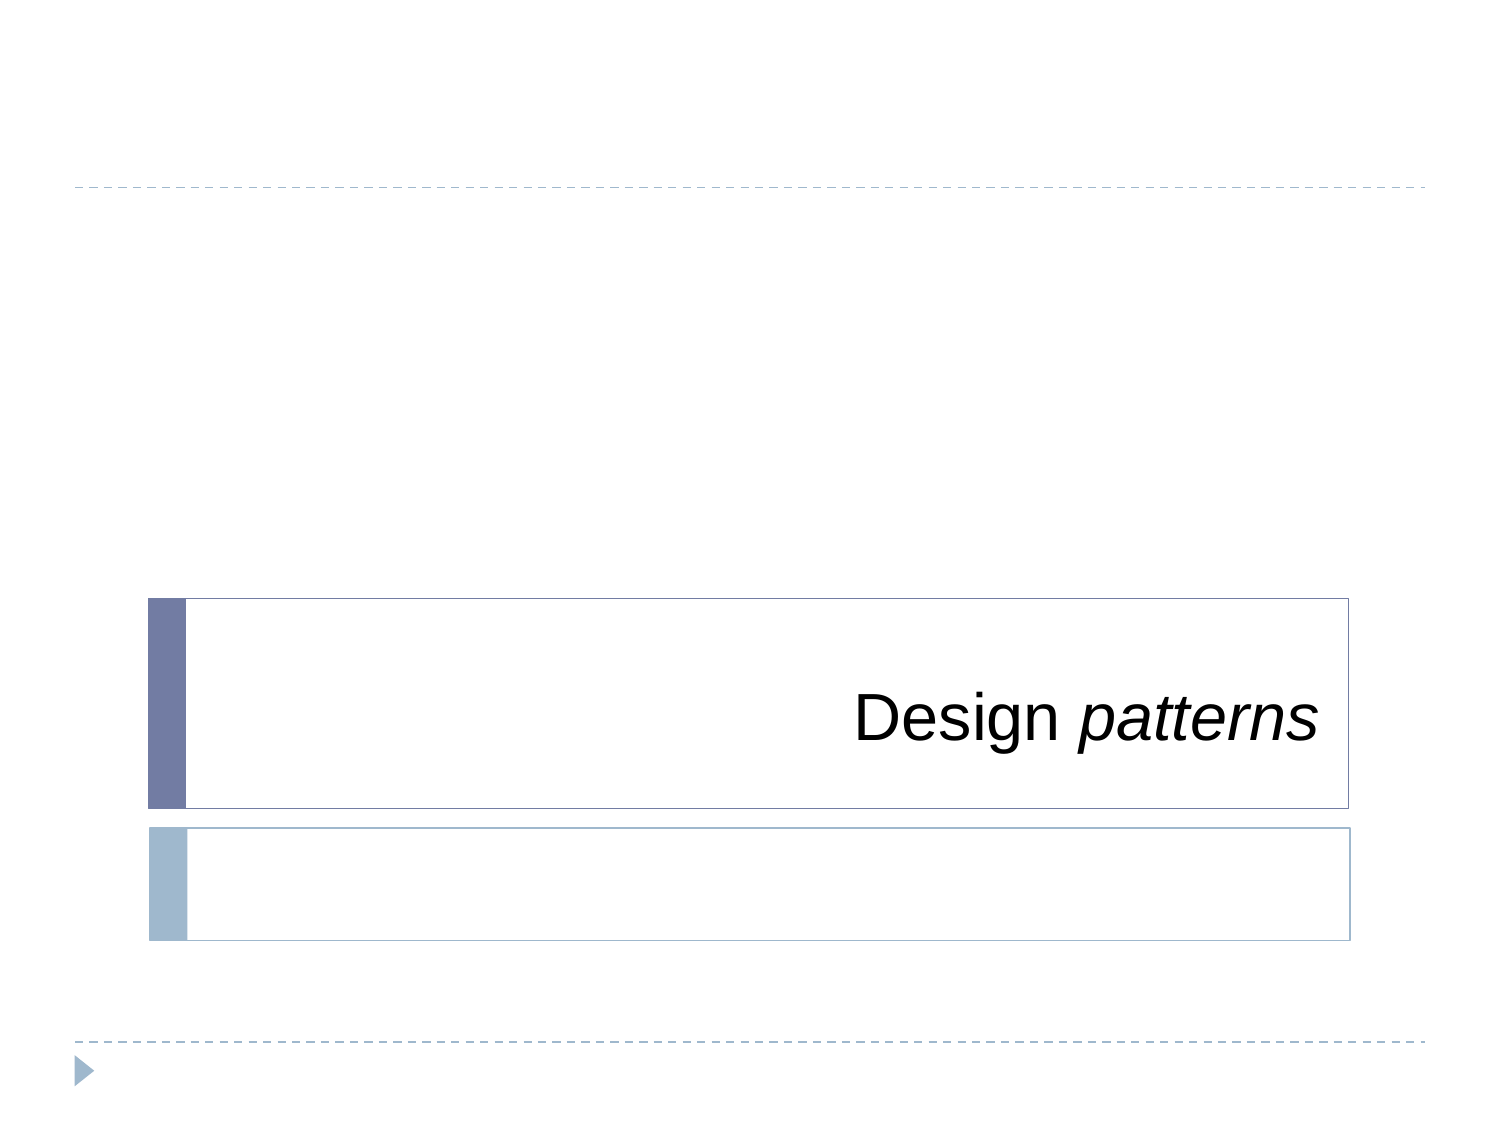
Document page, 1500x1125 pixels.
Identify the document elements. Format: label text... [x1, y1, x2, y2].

title Design patterns [60, 666, 1336, 991]
